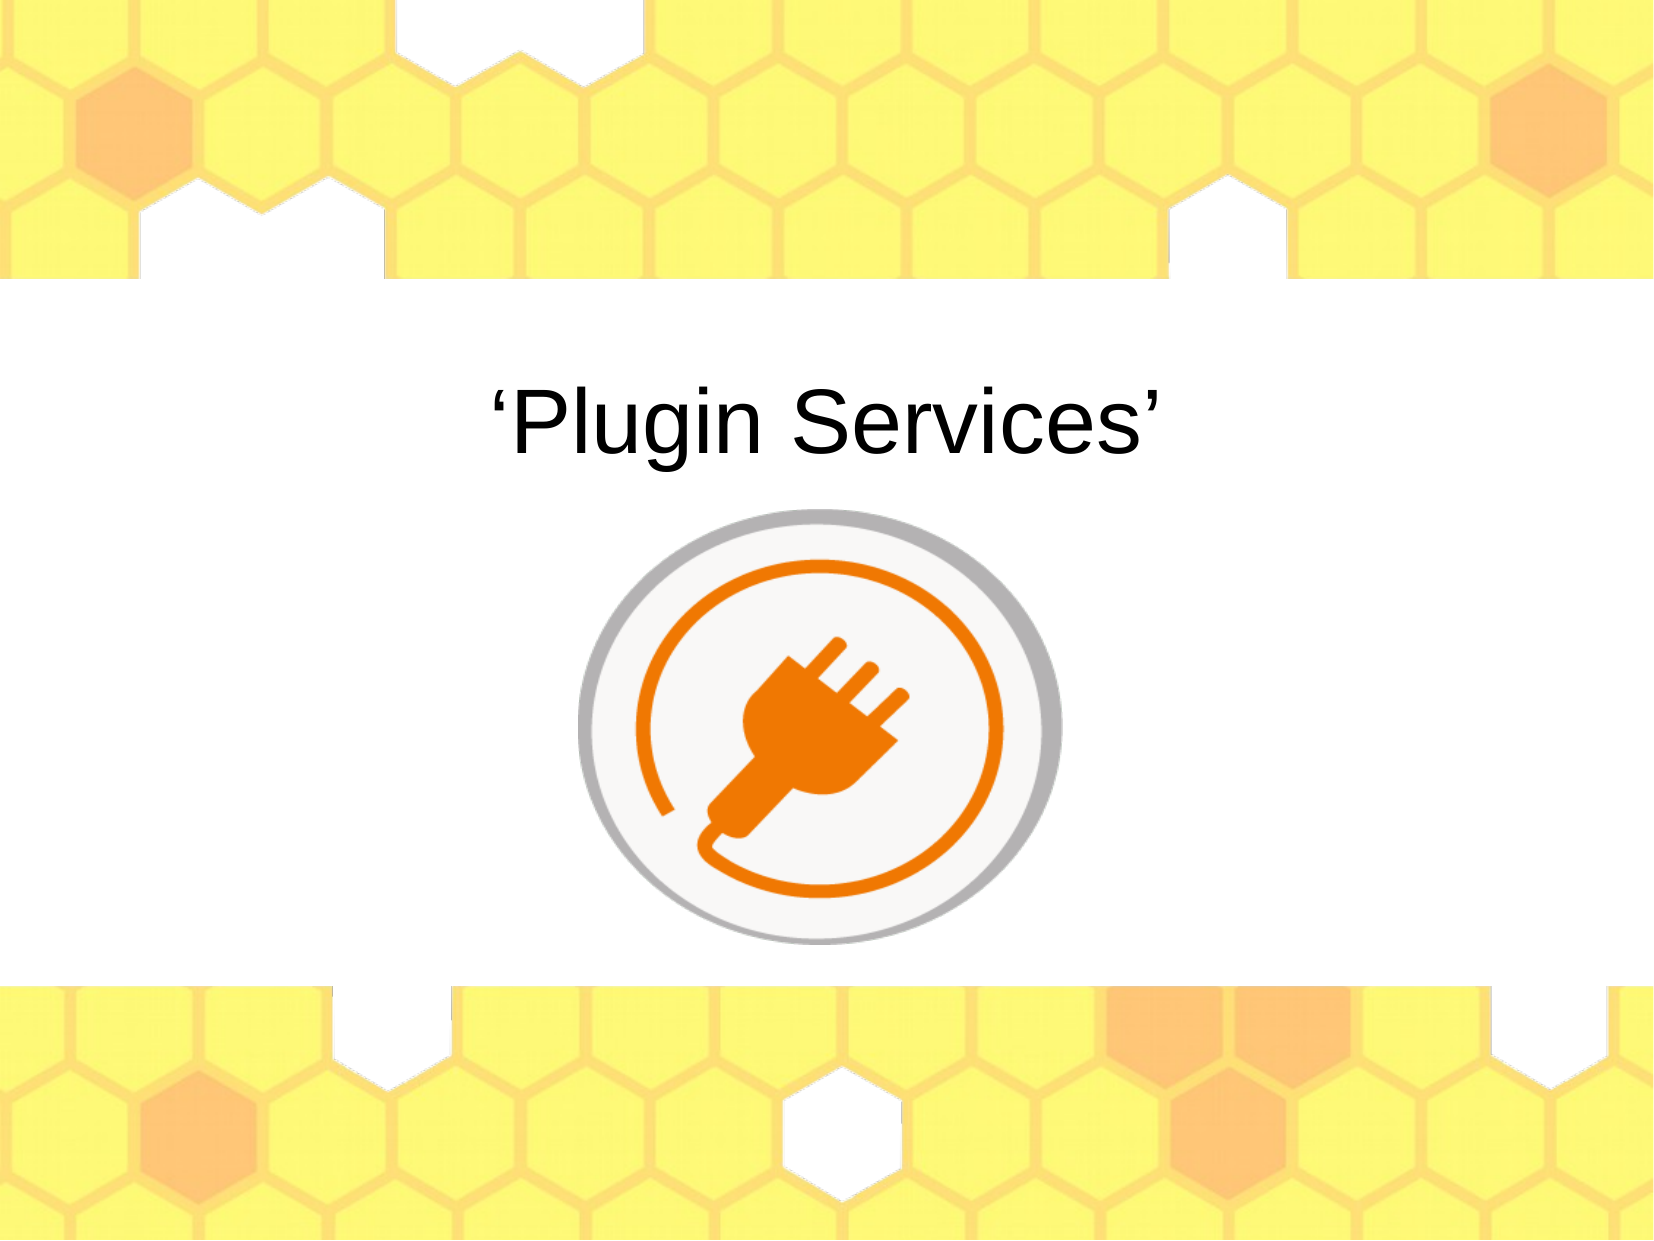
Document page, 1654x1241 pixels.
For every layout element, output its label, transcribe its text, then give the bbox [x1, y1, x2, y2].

picture [0, 986, 1654, 1240]
picture [0, 0, 1654, 279]
picture [578, 509, 1063, 945]
title ‘Plugin Services’ [82, 289, 1571, 556]
